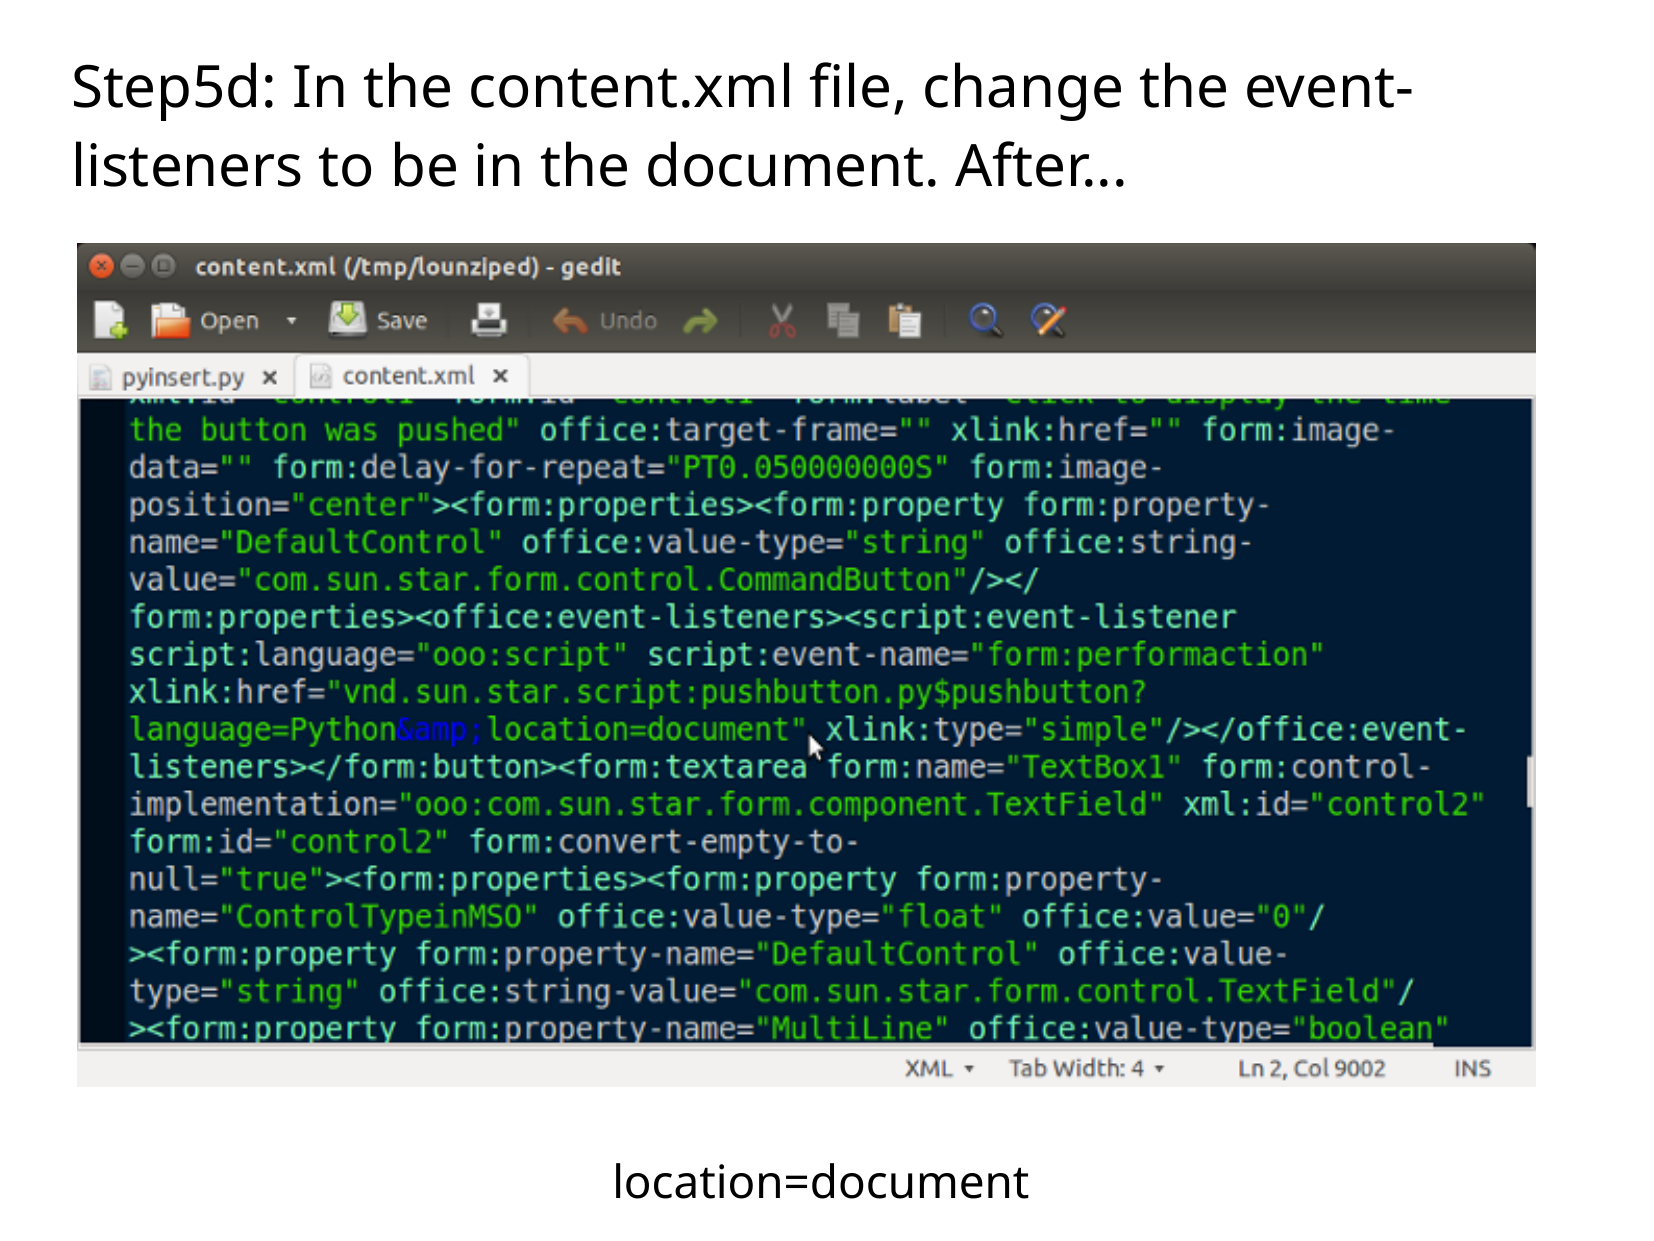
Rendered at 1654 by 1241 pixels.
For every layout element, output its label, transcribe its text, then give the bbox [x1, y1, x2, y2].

picture [77, 243, 1536, 1087]
title Step5d: In the content.xml file, change the event-listeners to be in the document. After... [70, 60, 1560, 189]
text_box location=document [76, 1151, 1565, 1211]
